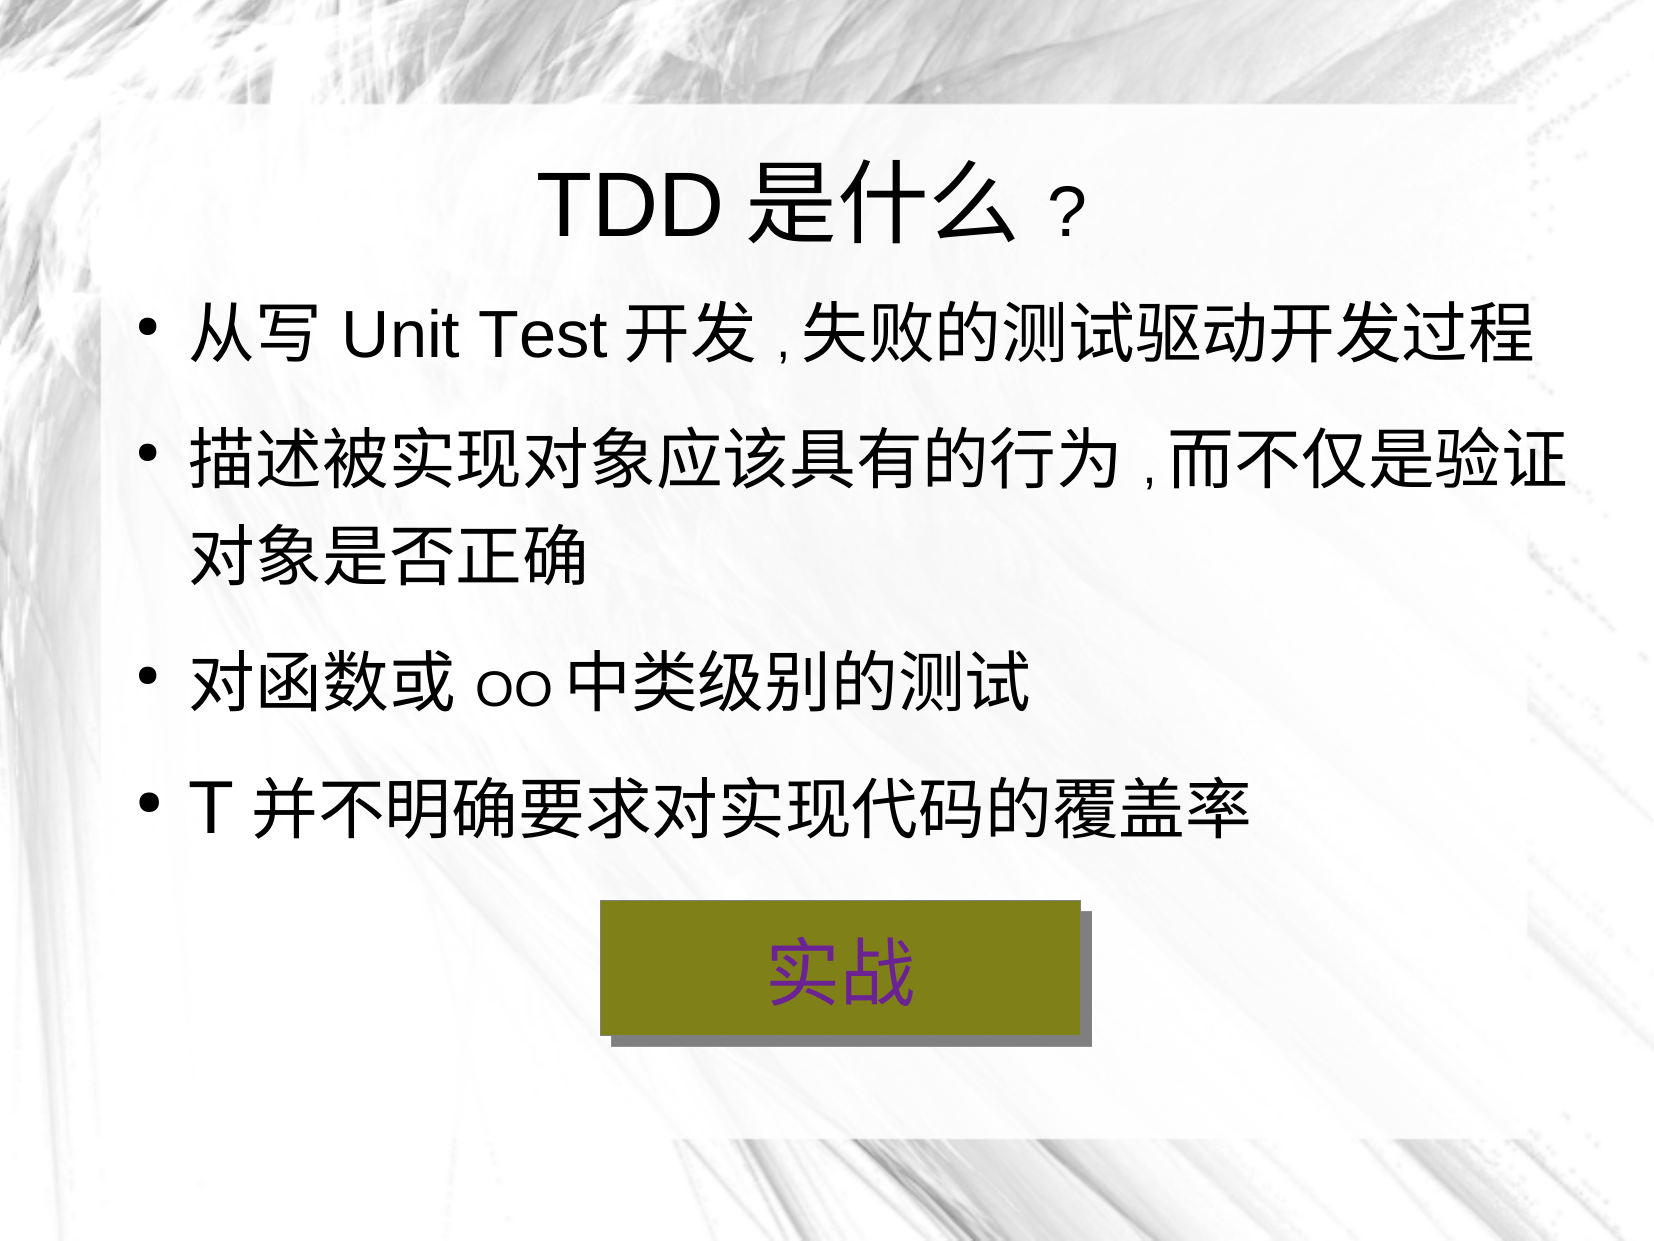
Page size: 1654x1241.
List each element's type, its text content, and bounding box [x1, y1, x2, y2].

title TDD是什么? [118, 112, 1506, 280]
picture [0, 0, 1654, 1241]
list 从写Unit Test开发,失败的测试驱动开发过程 描述被实现对象应该具有的行为,而不仅是验证对象是否正确 对函数或OO中类级别的测试 T并不明确要求对实现代码的覆盖率 [118, 280, 1571, 1111]
text_box 实战 [600, 900, 1081, 1036]
